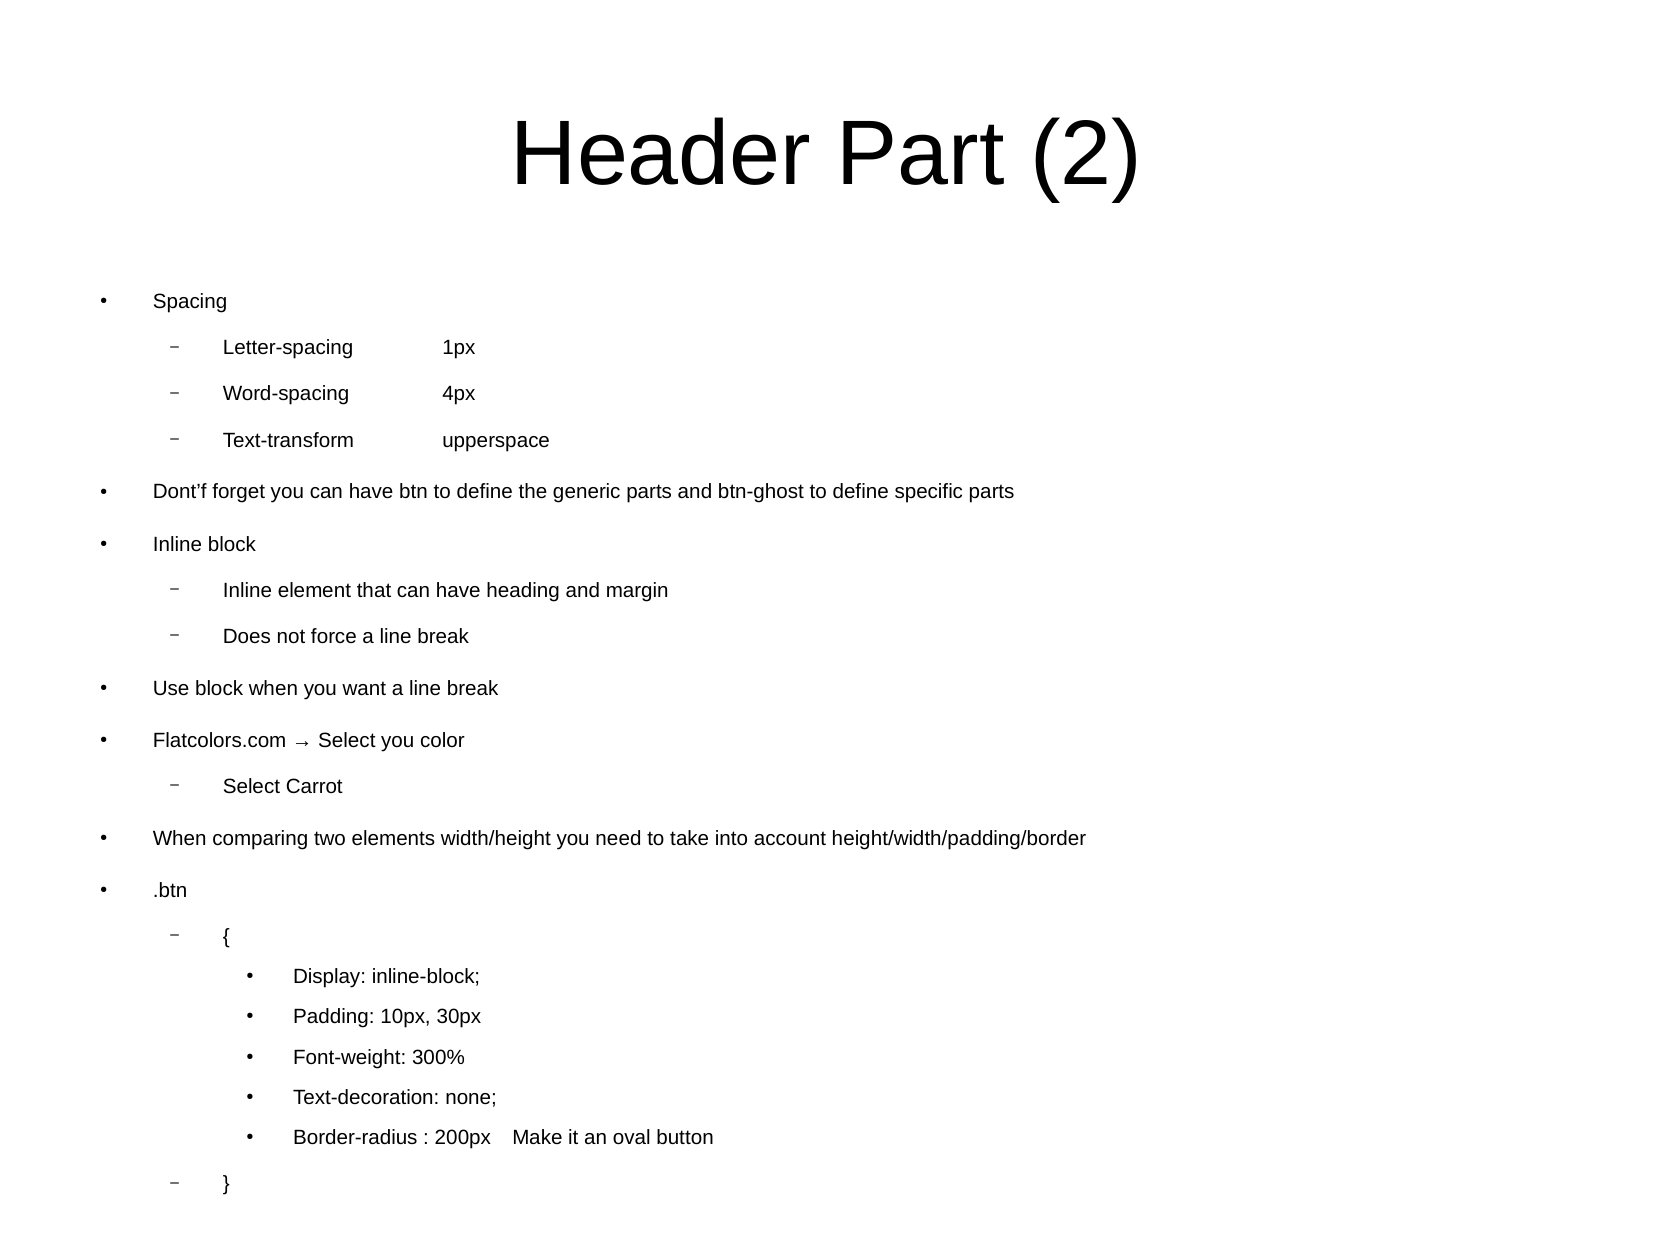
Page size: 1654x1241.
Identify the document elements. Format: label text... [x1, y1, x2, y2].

title Header Part (2) [82, 49, 1571, 257]
list Spacing Letter-spacing 1px Word-spacing 4px Text-transform upperspace Dont’f forget you can have btn to define the generic parts and btn-ghost to define specific parts Inline block Inline element that can have heading and margin Does not force a line break Use block when you want a line break Flatcolors.com → Select you color Select Carrot When comparing two elements width/height you need to take into account height/width/padding/border .btn { Display: inline-block; Padding: 10px, 30px Font-weight: 300% Text-decoration: none; Border-radius : 200px Make it an oval button } [82, 290, 1571, 1205]
